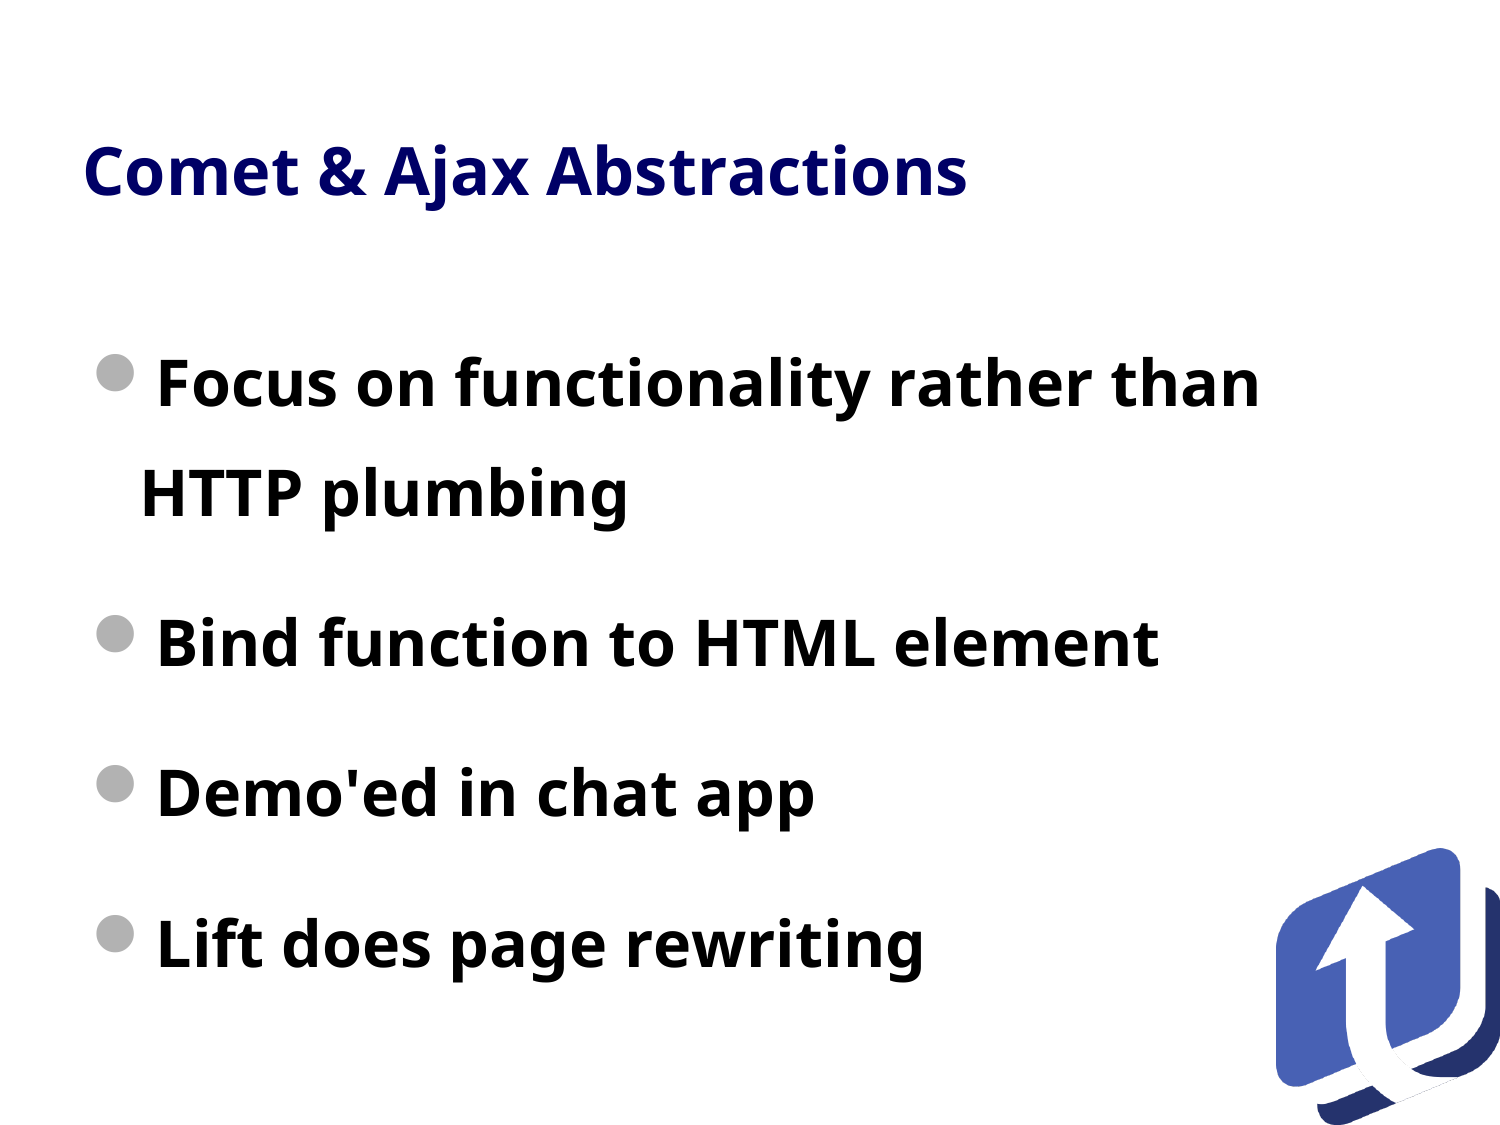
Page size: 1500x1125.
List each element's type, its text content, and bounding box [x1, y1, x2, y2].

picture [1276, 848, 1500, 1125]
list Focus on functionality rather than HTTP plumbing Bind function to HTML element Demo'ed in chat app Lift does page rewriting [74, 307, 1273, 1085]
title Comet & Ajax Abstractions [74, 97, 1423, 242]
